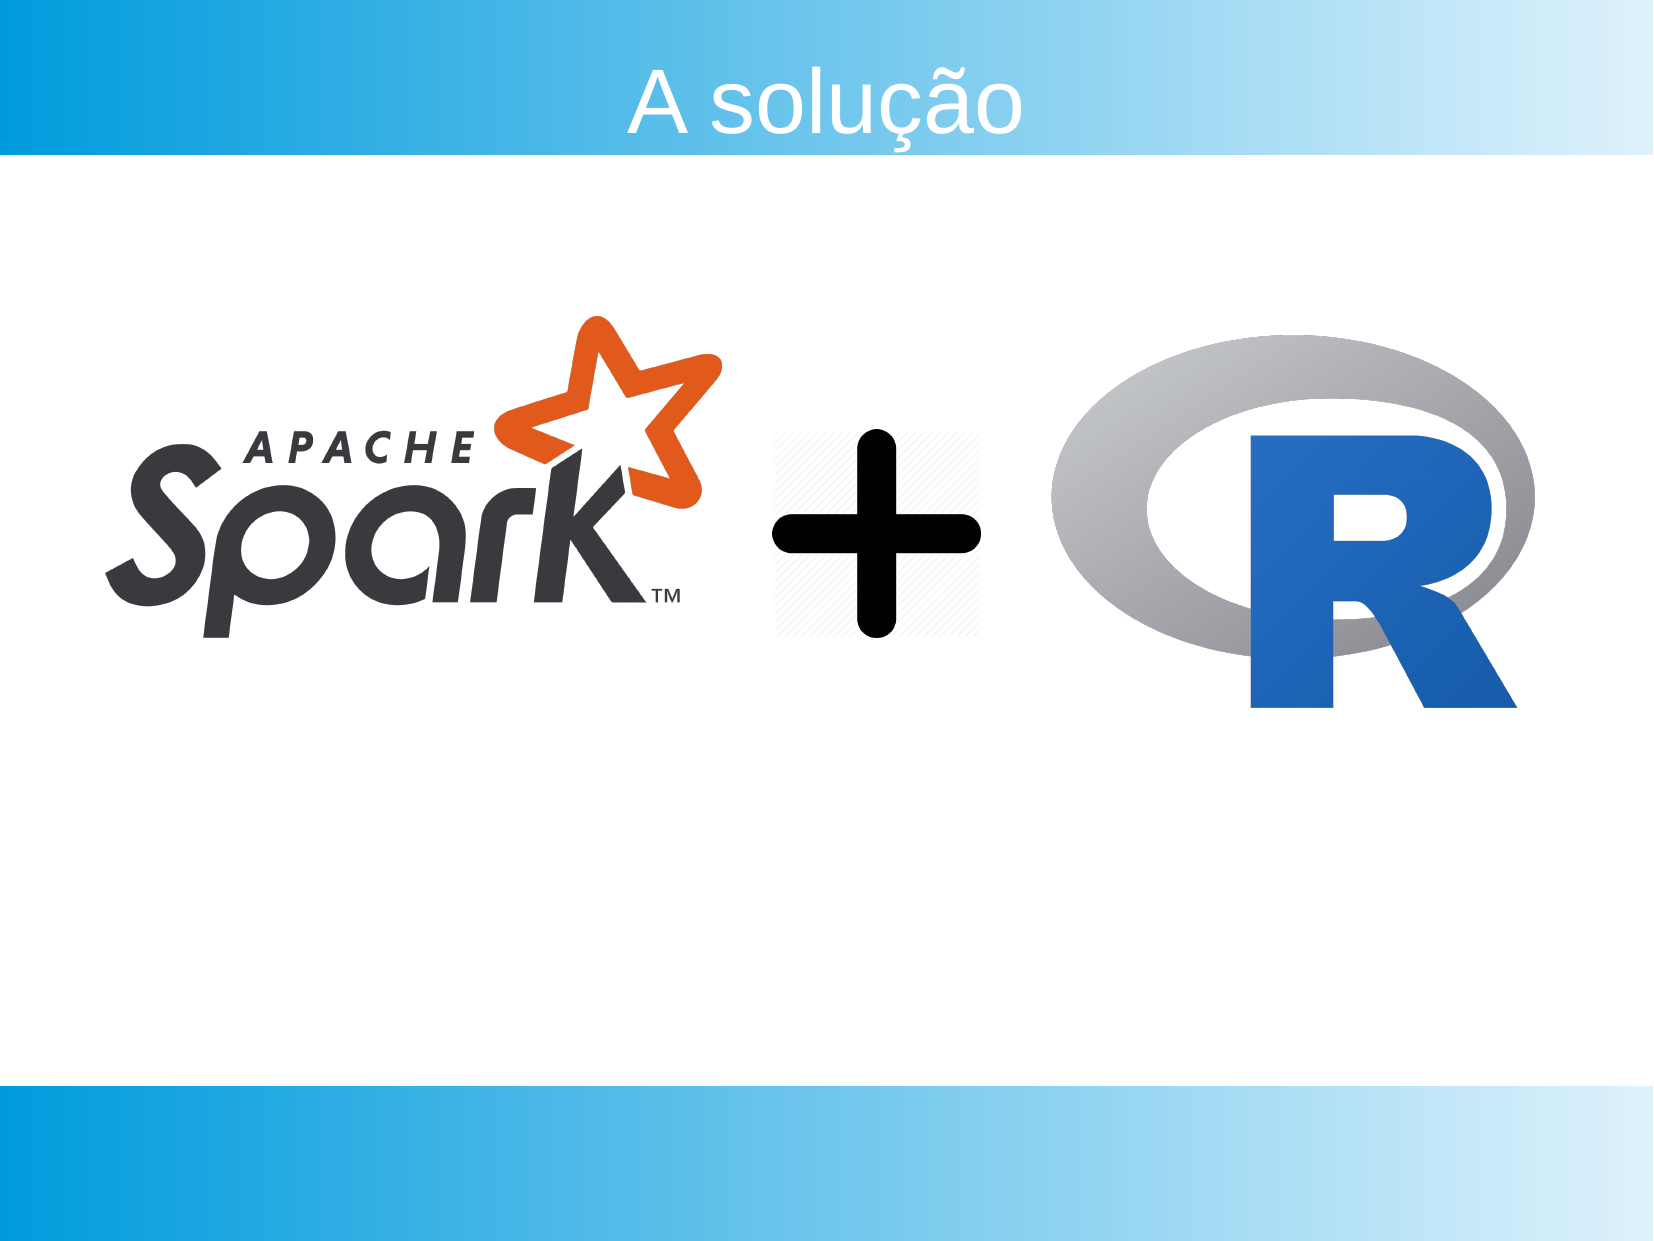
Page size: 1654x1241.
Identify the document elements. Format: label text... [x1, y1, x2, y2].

picture [772, 429, 981, 638]
picture [105, 316, 722, 638]
title A solução [82, 49, 1571, 155]
picture [1051, 333, 1536, 709]
